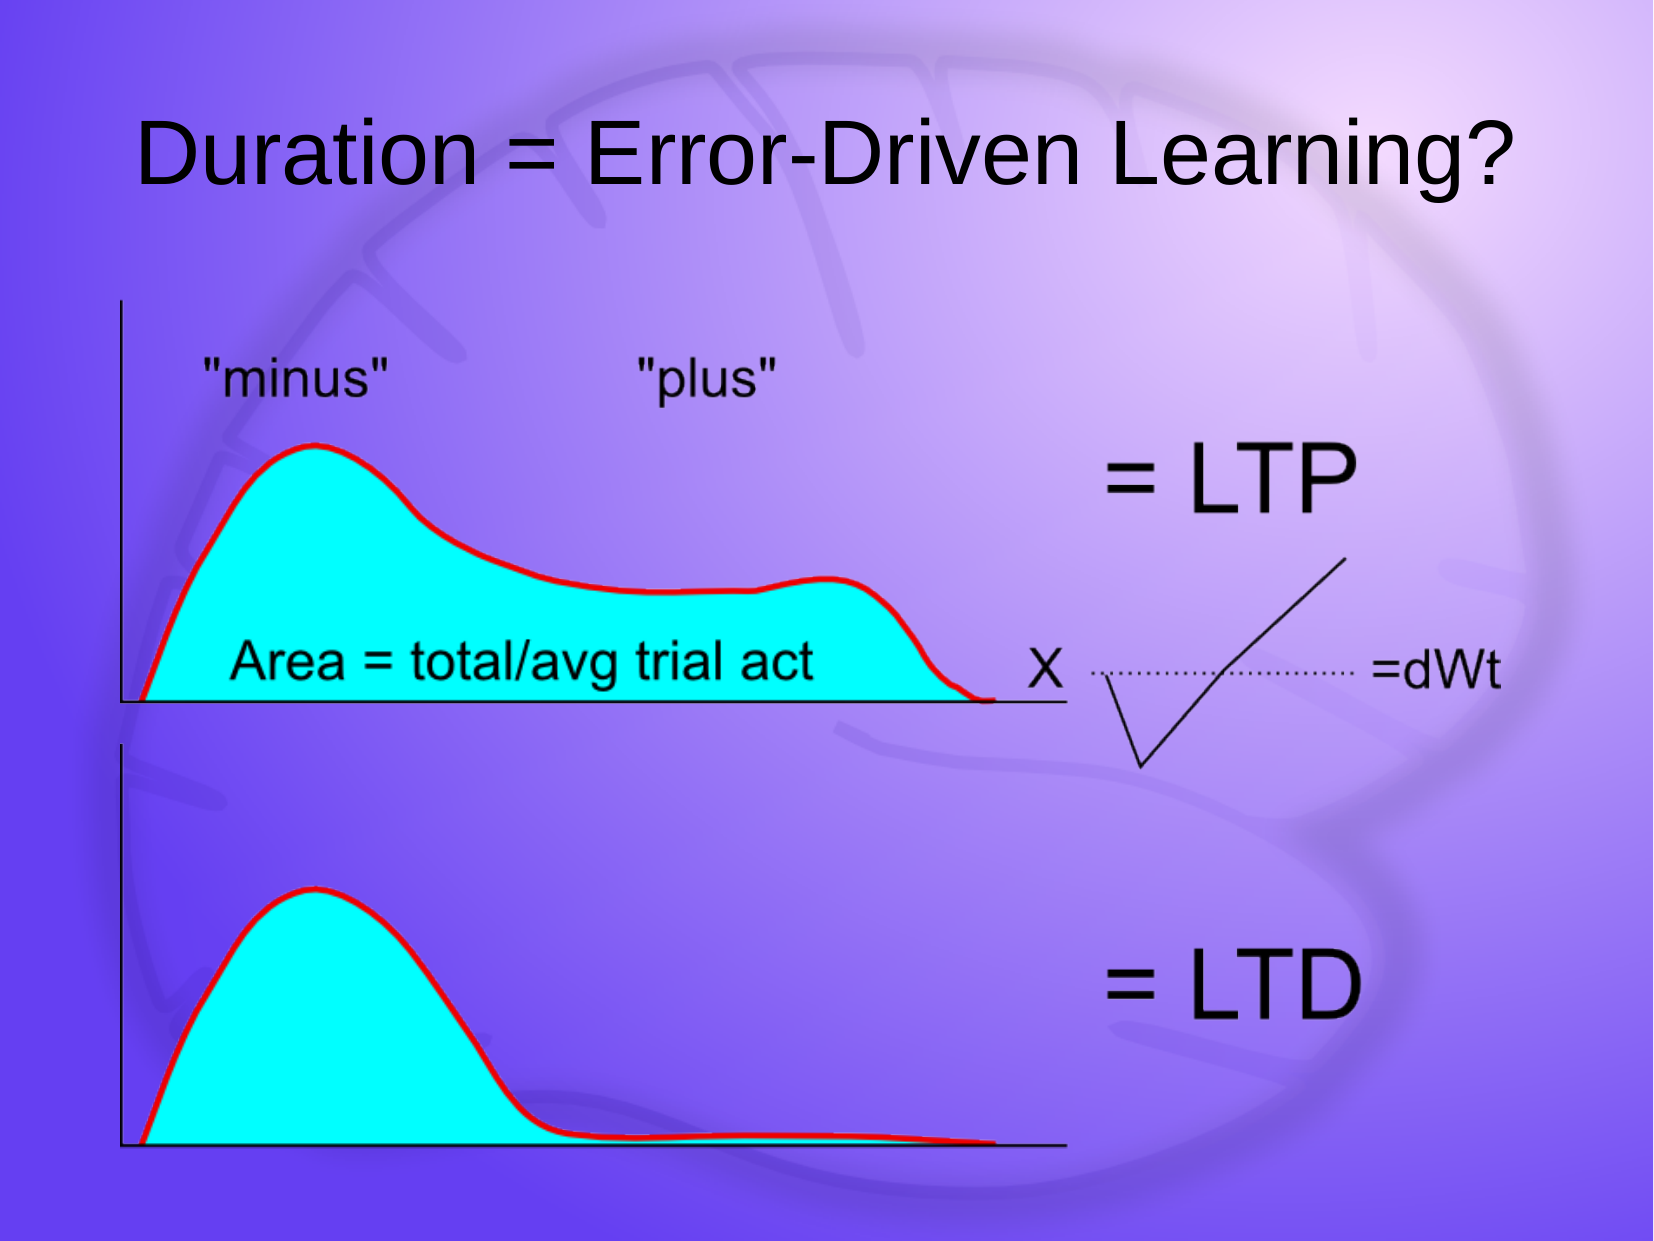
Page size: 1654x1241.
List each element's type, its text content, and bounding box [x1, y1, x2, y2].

picture [0, 0, 1654, 1241]
title Duration = Error-Driven Learning? [82, 49, 1571, 257]
